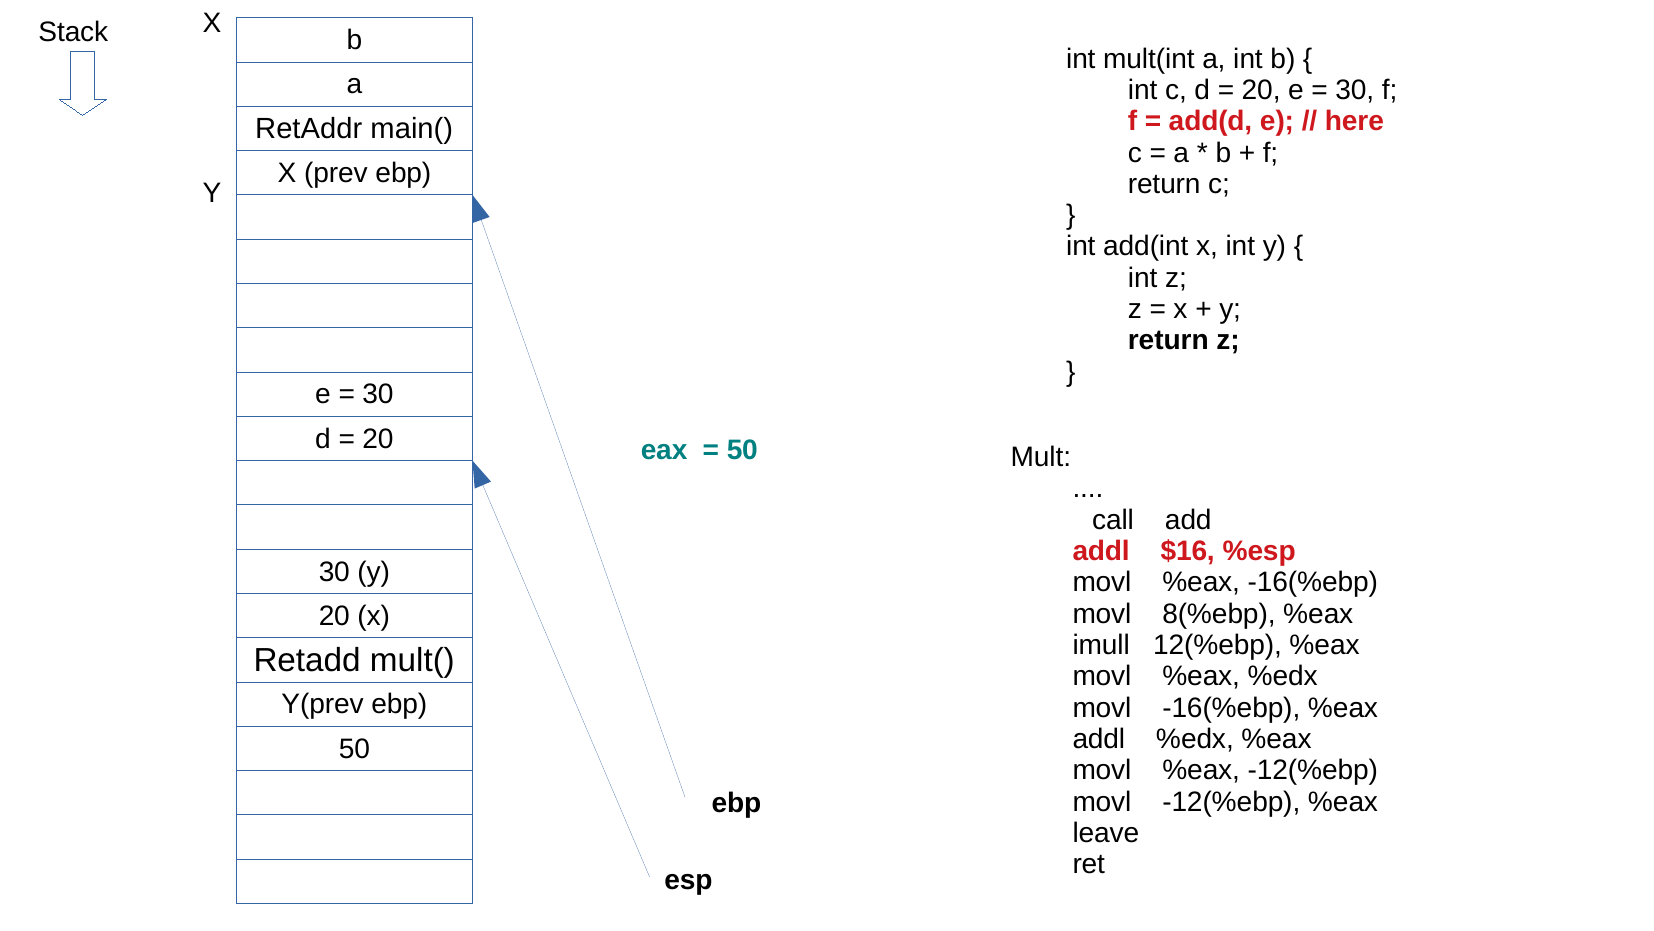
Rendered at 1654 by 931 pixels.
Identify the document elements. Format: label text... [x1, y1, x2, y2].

text_box Retadd mult() [236, 637, 473, 682]
text_box int mult(int a, int b) { int c, d = 20, e = 30, f; f = add(d, e); // here c = a * b + f; return c; } int add(int x, int y) { int z; z = x + y; return z; } [1051, 35, 1529, 395]
text_box Mult: .... call add addl $16, %esp movl %eax, -16(%ebp) movl 8(%ebp), %eax imull 12(%ebp), %eax movl %eax, %edx movl -16(%ebp), %eax addl %edx, %eax movl %eax, -12(%ebp) movl -12(%ebp), %eax leave ret [995, 434, 1571, 919]
text_box d = 20 [236, 416, 473, 461]
text_box X [129, 0, 237, 47]
text_box a [236, 62, 473, 106]
text_box ebp [696, 779, 827, 826]
text_box RetAddr main() [236, 106, 473, 150]
text_box eax = 50 [625, 426, 1123, 473]
text_box Stack [23, 8, 154, 55]
text_box esp [649, 856, 780, 903]
text_box 20 (x) [236, 593, 473, 637]
text_box 30 (y) [236, 549, 473, 593]
text_box Y(prev ebp) [236, 682, 473, 726]
text_box 50 [236, 726, 473, 770]
text_box X (prev ebp) [236, 150, 473, 194]
text_box Y [129, 169, 237, 217]
text_box e = 30 [236, 373, 473, 416]
text_box b [236, 17, 473, 62]
